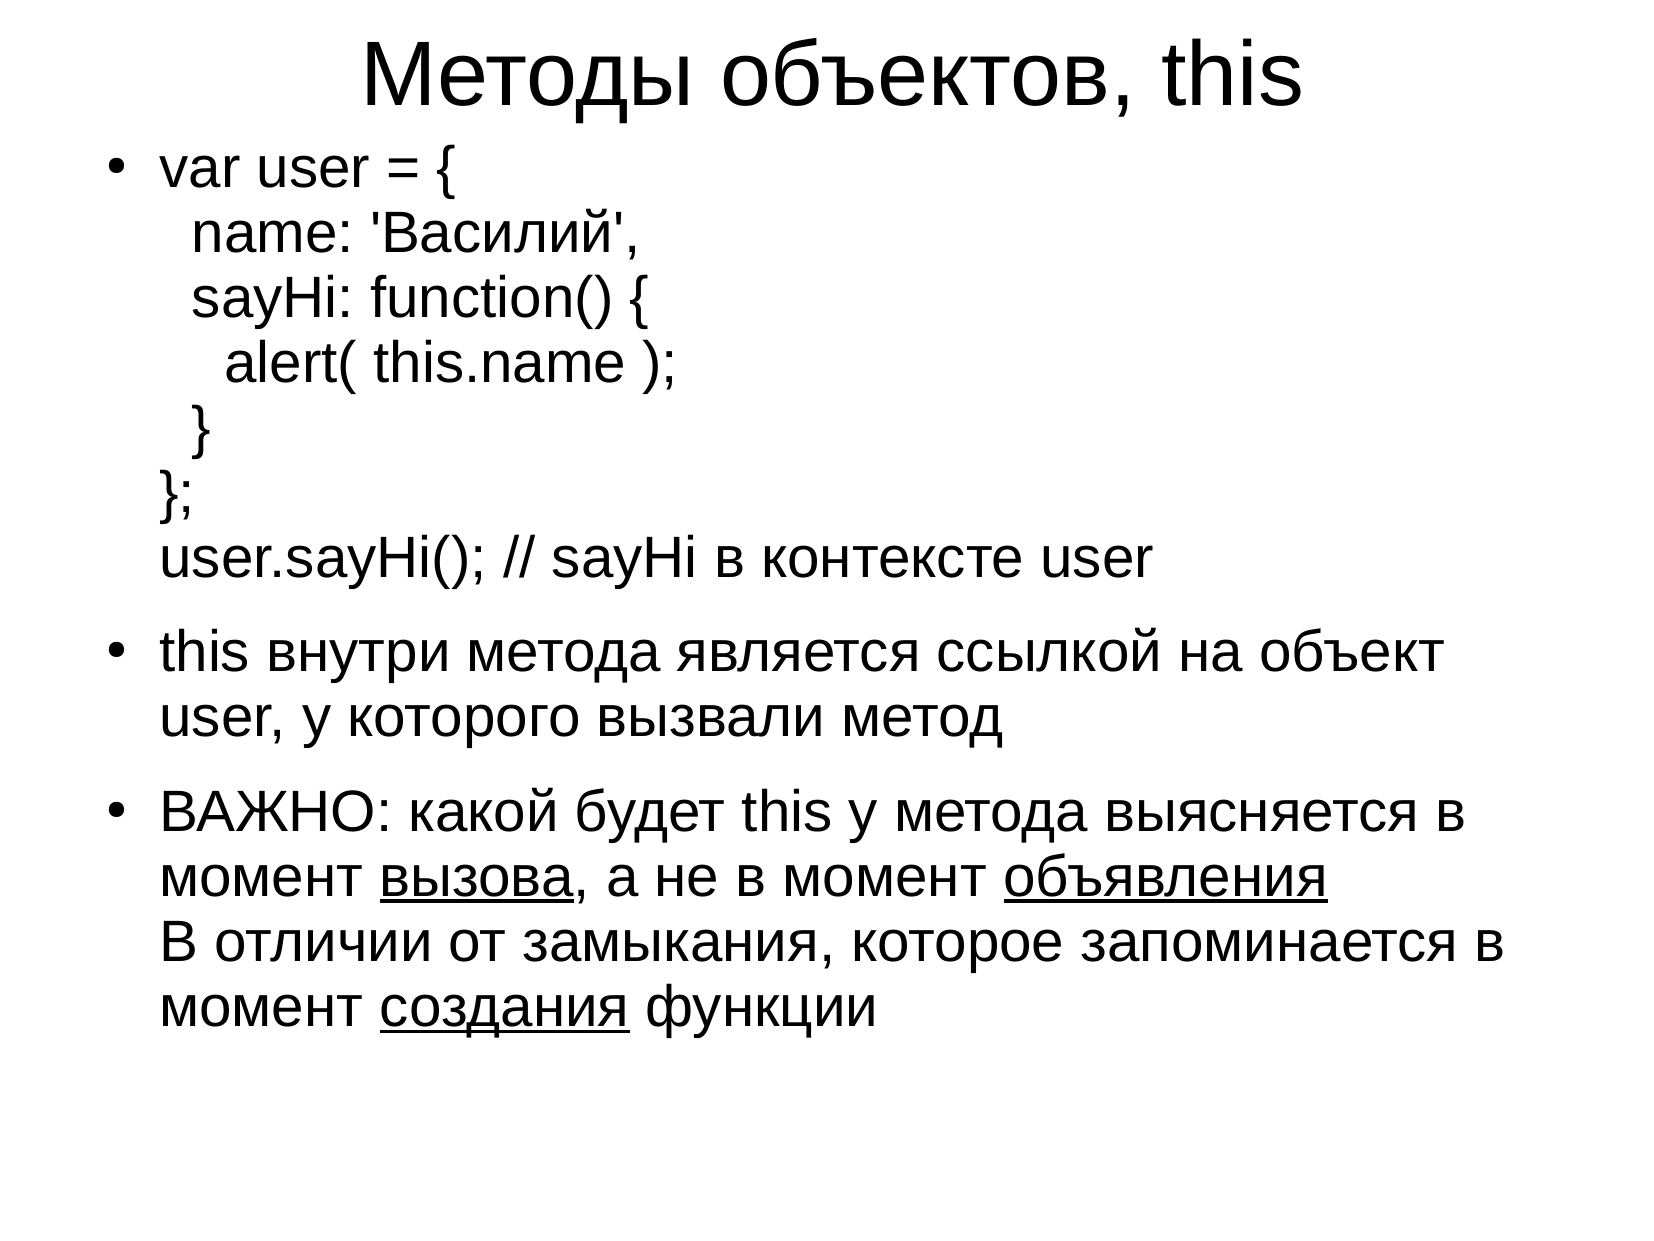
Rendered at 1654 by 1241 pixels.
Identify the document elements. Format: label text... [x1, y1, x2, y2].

title Методы объектов, this [88, 0, 1577, 134]
list var user = { name: 'Василий', sayHi: function() { alert( this.name ); } }; user.sayHi(); // sayHi в контексте user this внутри метода является ссылкой на объект user, у которого вызвали метод ВАЖНО: какой будет this у метода выясняется в момент вызова, а не в момент объявления В отличии от замыкания, которое запоминается в момент создания функции [88, 134, 1577, 1036]
